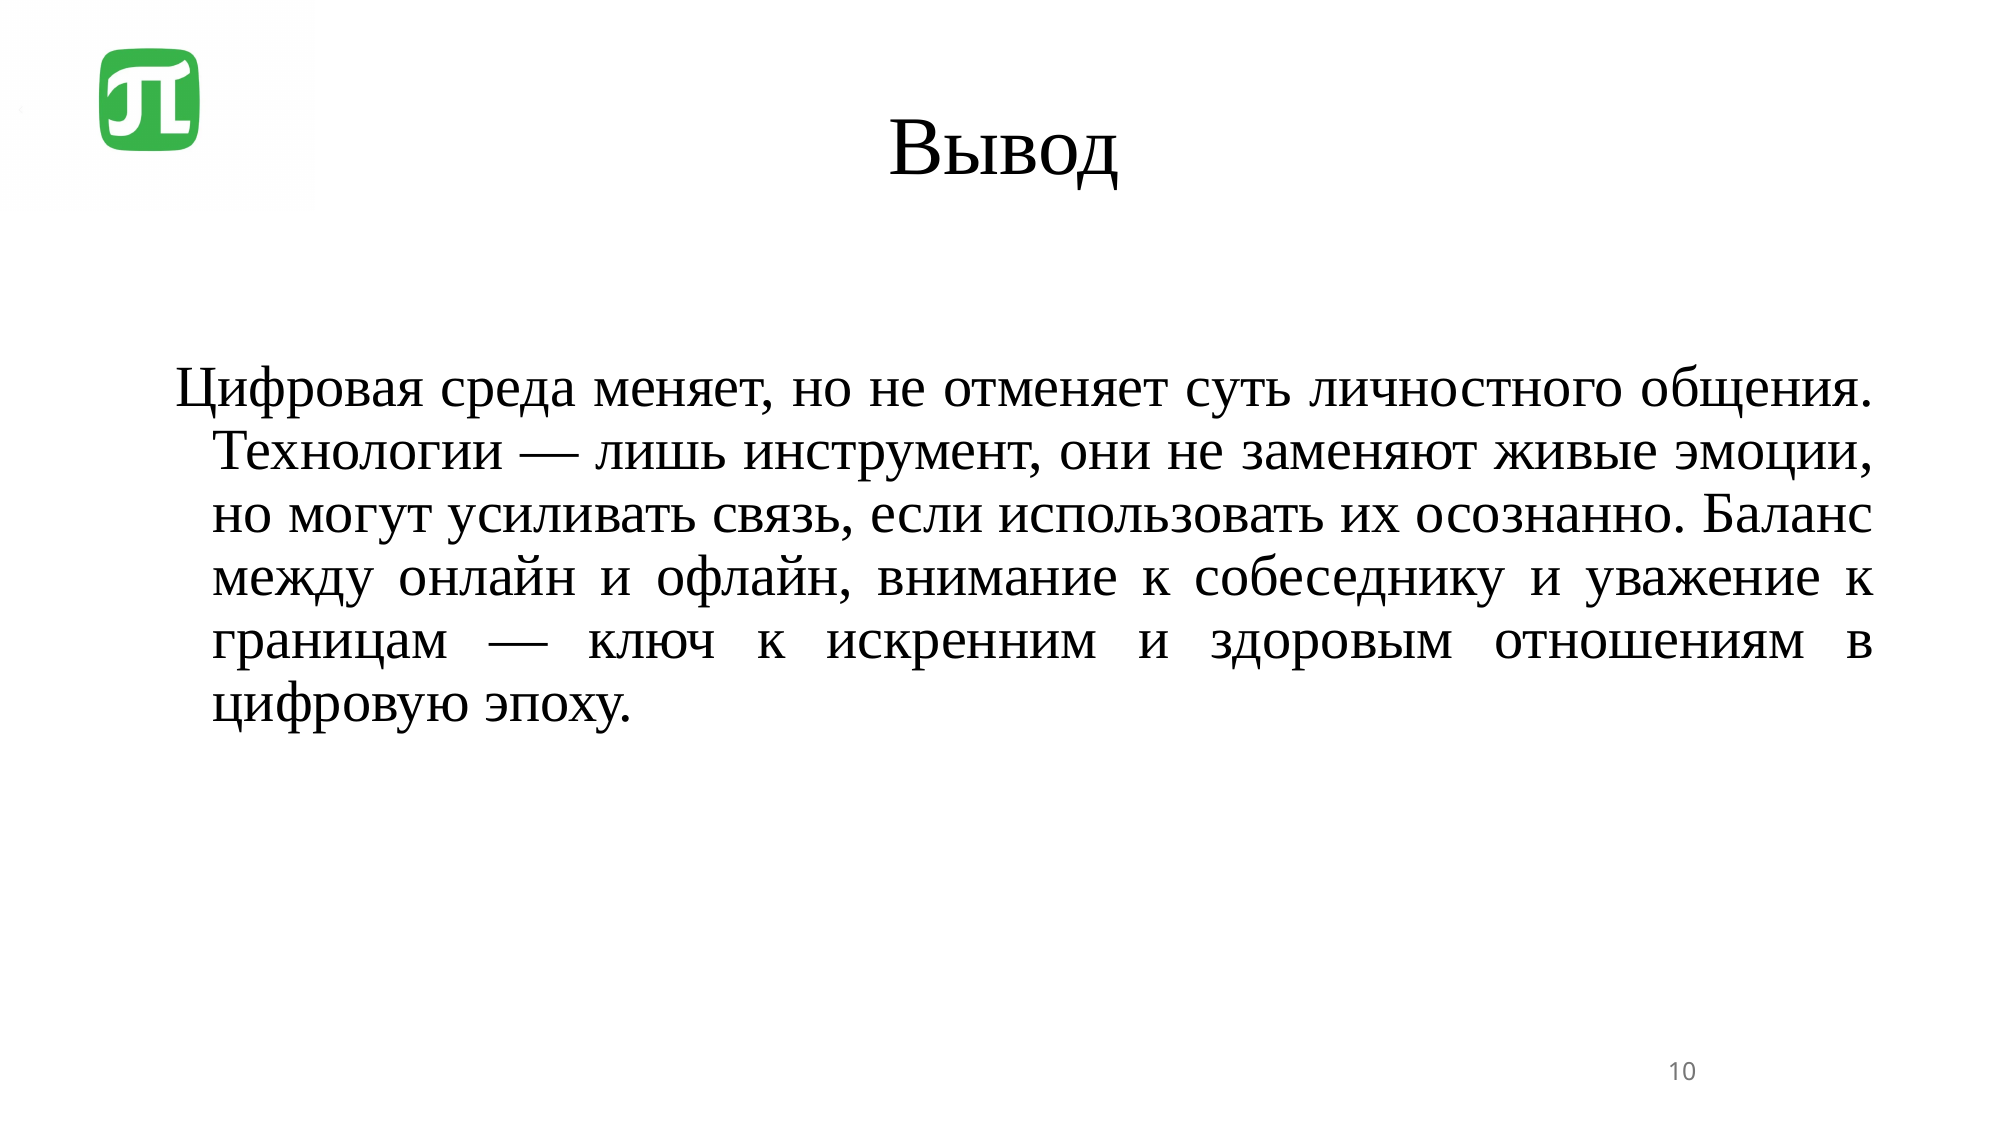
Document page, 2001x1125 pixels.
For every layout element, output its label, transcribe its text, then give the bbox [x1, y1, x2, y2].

list Цифровая среда меняет, но не отменяет суть личностного общения. Технологии — лишь инструмент, они не заменяют живые эмоции, но могут усиливать связь, если использовать их осознанно. Баланс между онлайн и офлайн, внимание к собеседнику и уважение к границам — ключ к искренним и здоровым отношениям в цифровую эпоху. [122, 349, 1890, 945]
title Вывод [236, 59, 1772, 237]
picture [0, 0, 315, 211]
